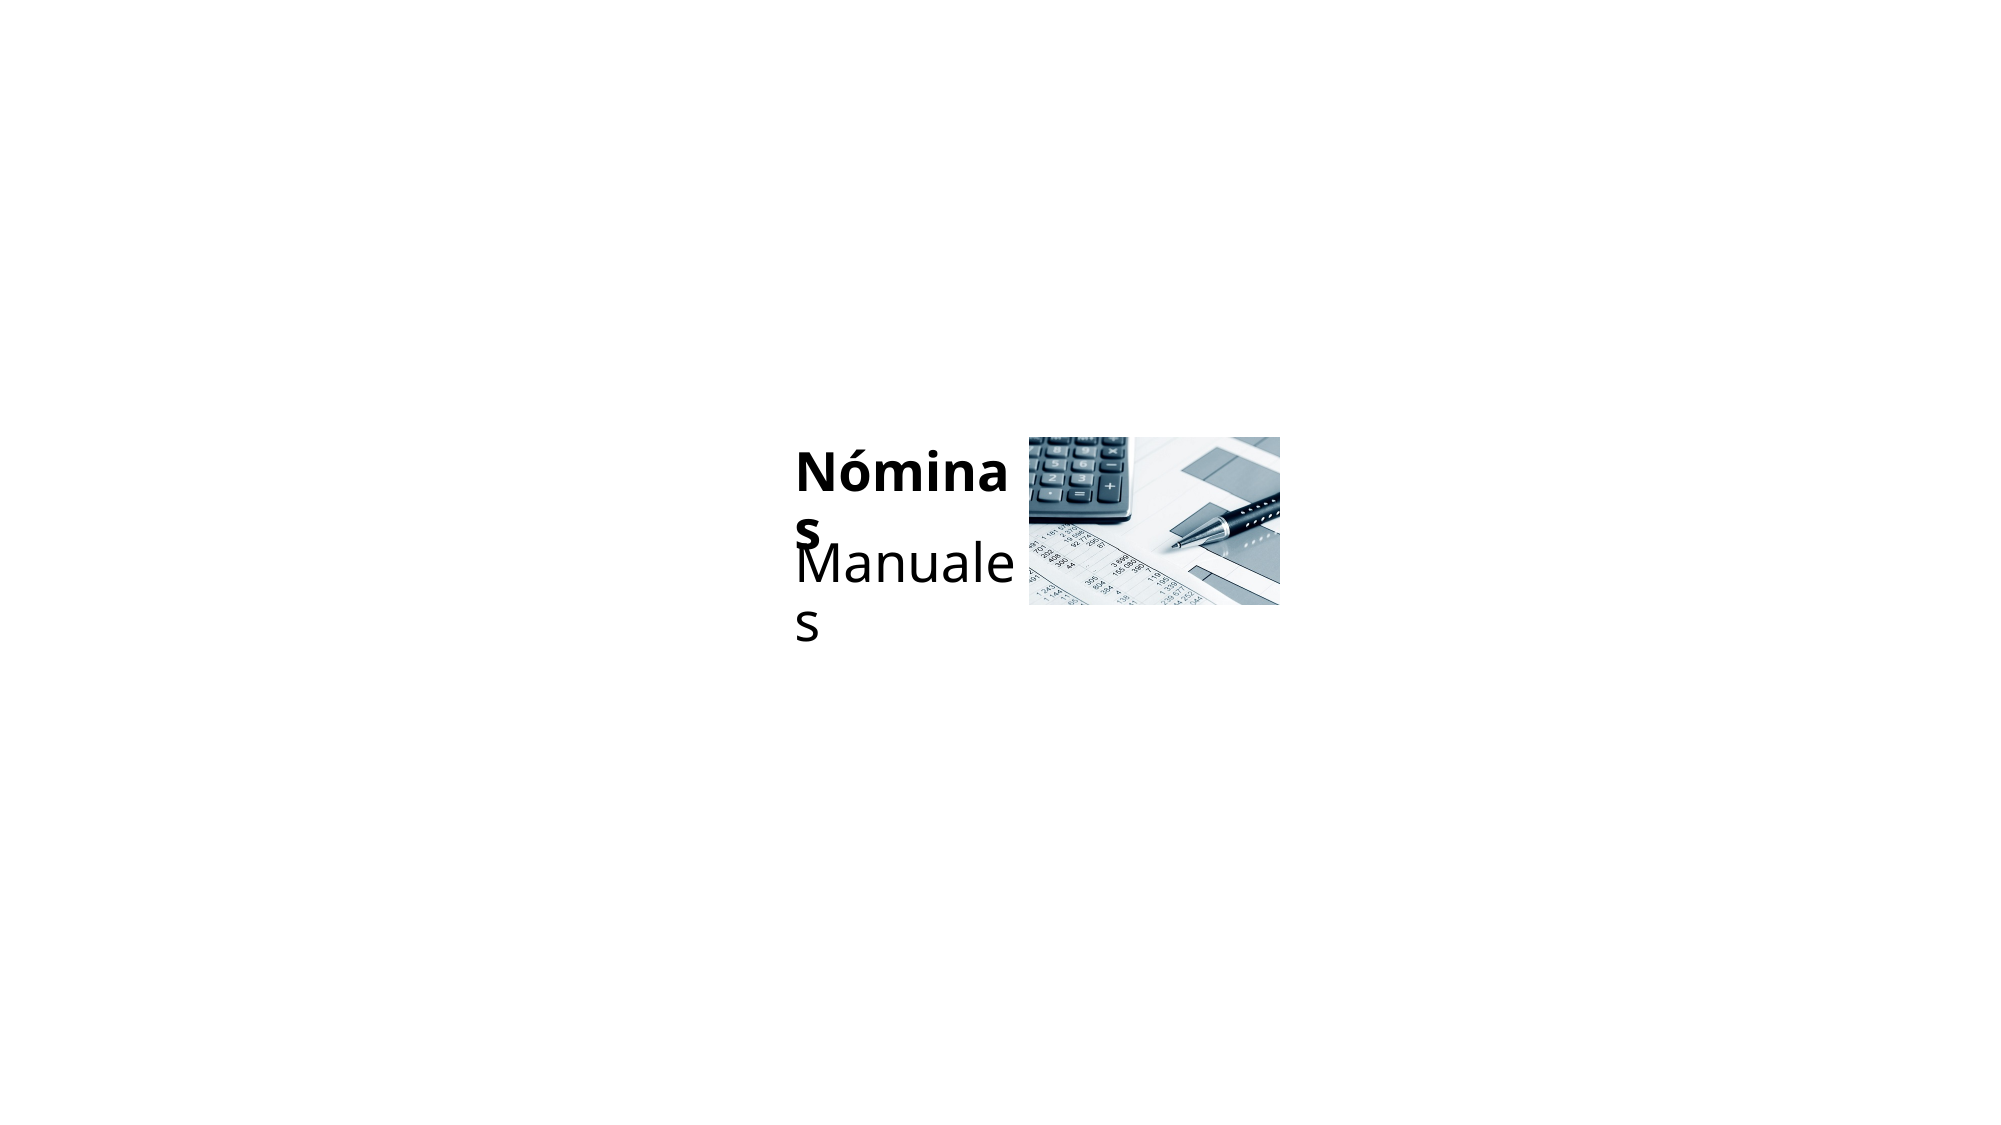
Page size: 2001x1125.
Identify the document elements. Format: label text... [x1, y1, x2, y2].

title Nóminas [779, 437, 1029, 520]
subtitle Manuales [779, 528, 1029, 594]
picture [1029, 437, 1280, 605]
